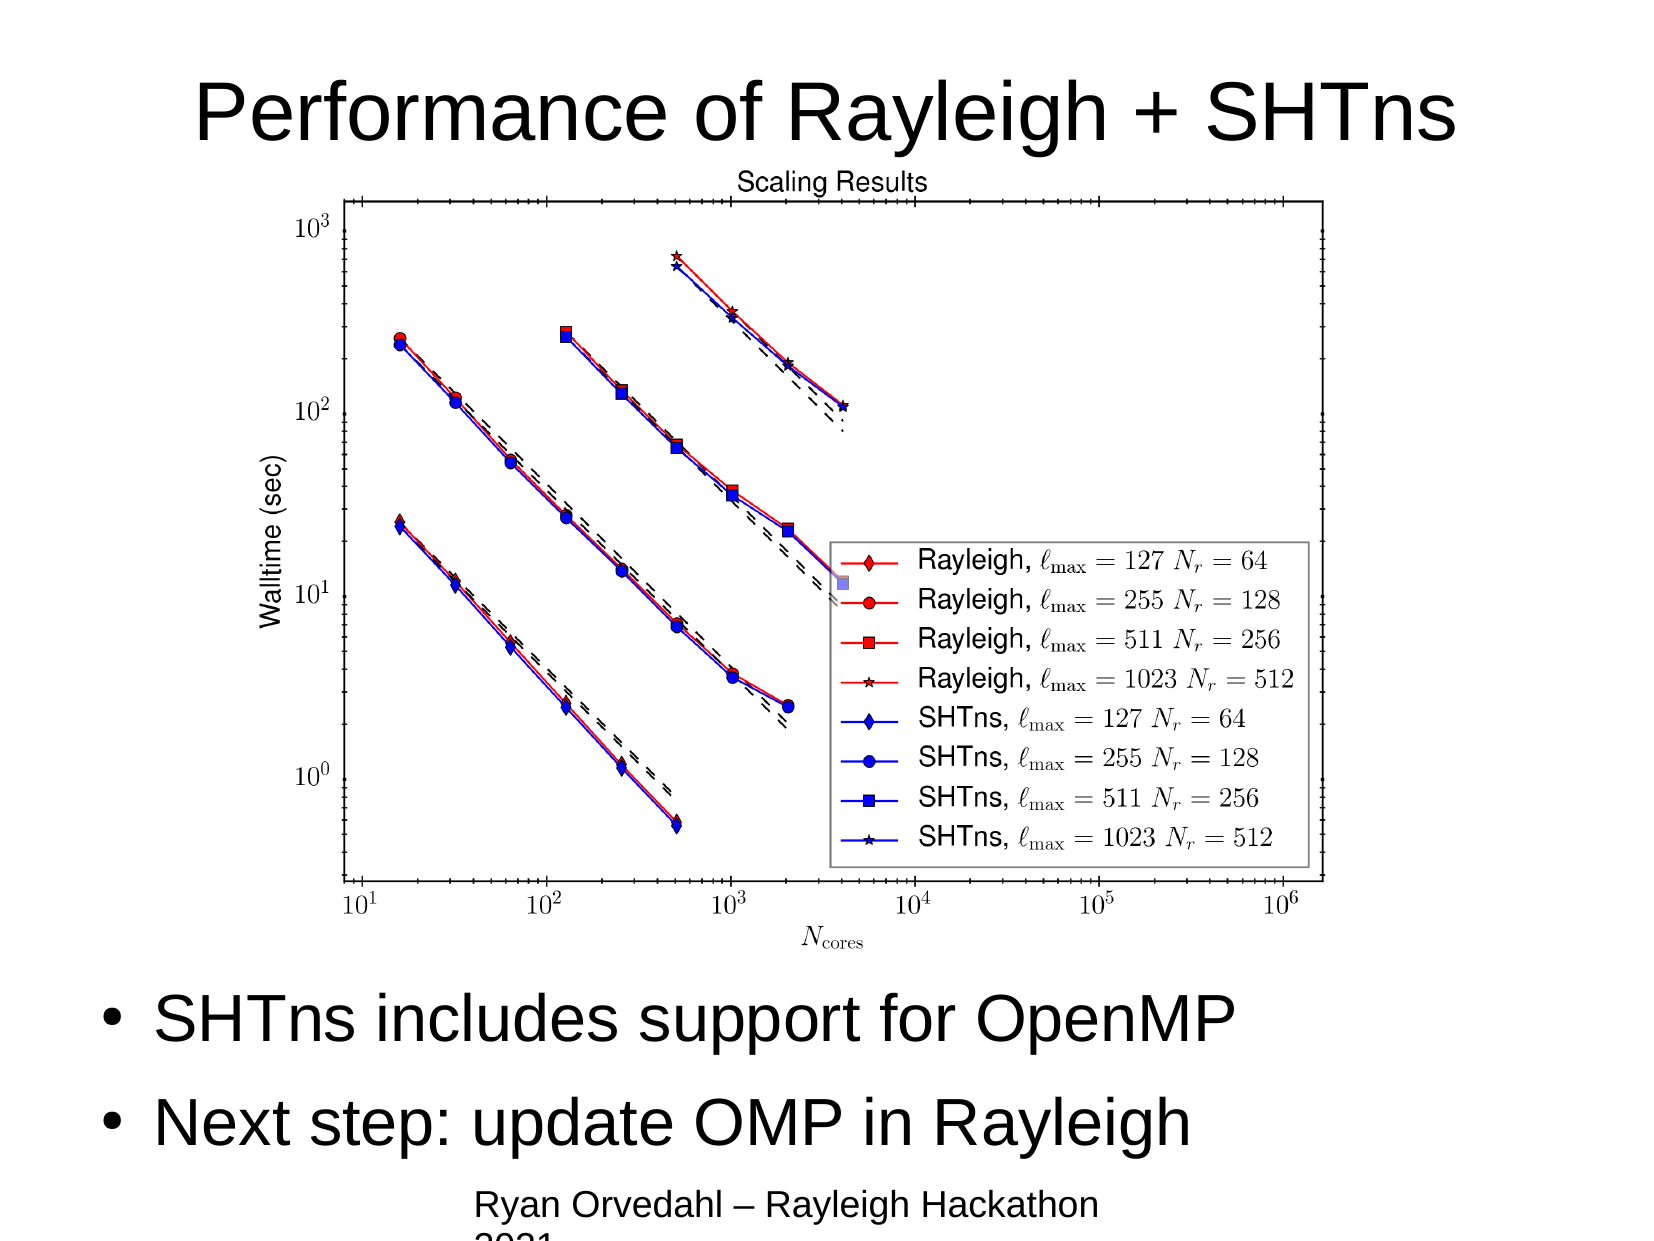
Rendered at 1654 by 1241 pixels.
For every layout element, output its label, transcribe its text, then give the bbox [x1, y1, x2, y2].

text_box Ryan Orvedahl – Rayleigh Hackathon 2021 [458, 1176, 1195, 1241]
list SHTns includes support for OpenMP Next step: update OMP in Rayleigh [82, 876, 1571, 1181]
picture [246, 216, 1336, 876]
title Performance of Rayleigh + SHTns [82, 8, 1571, 216]
